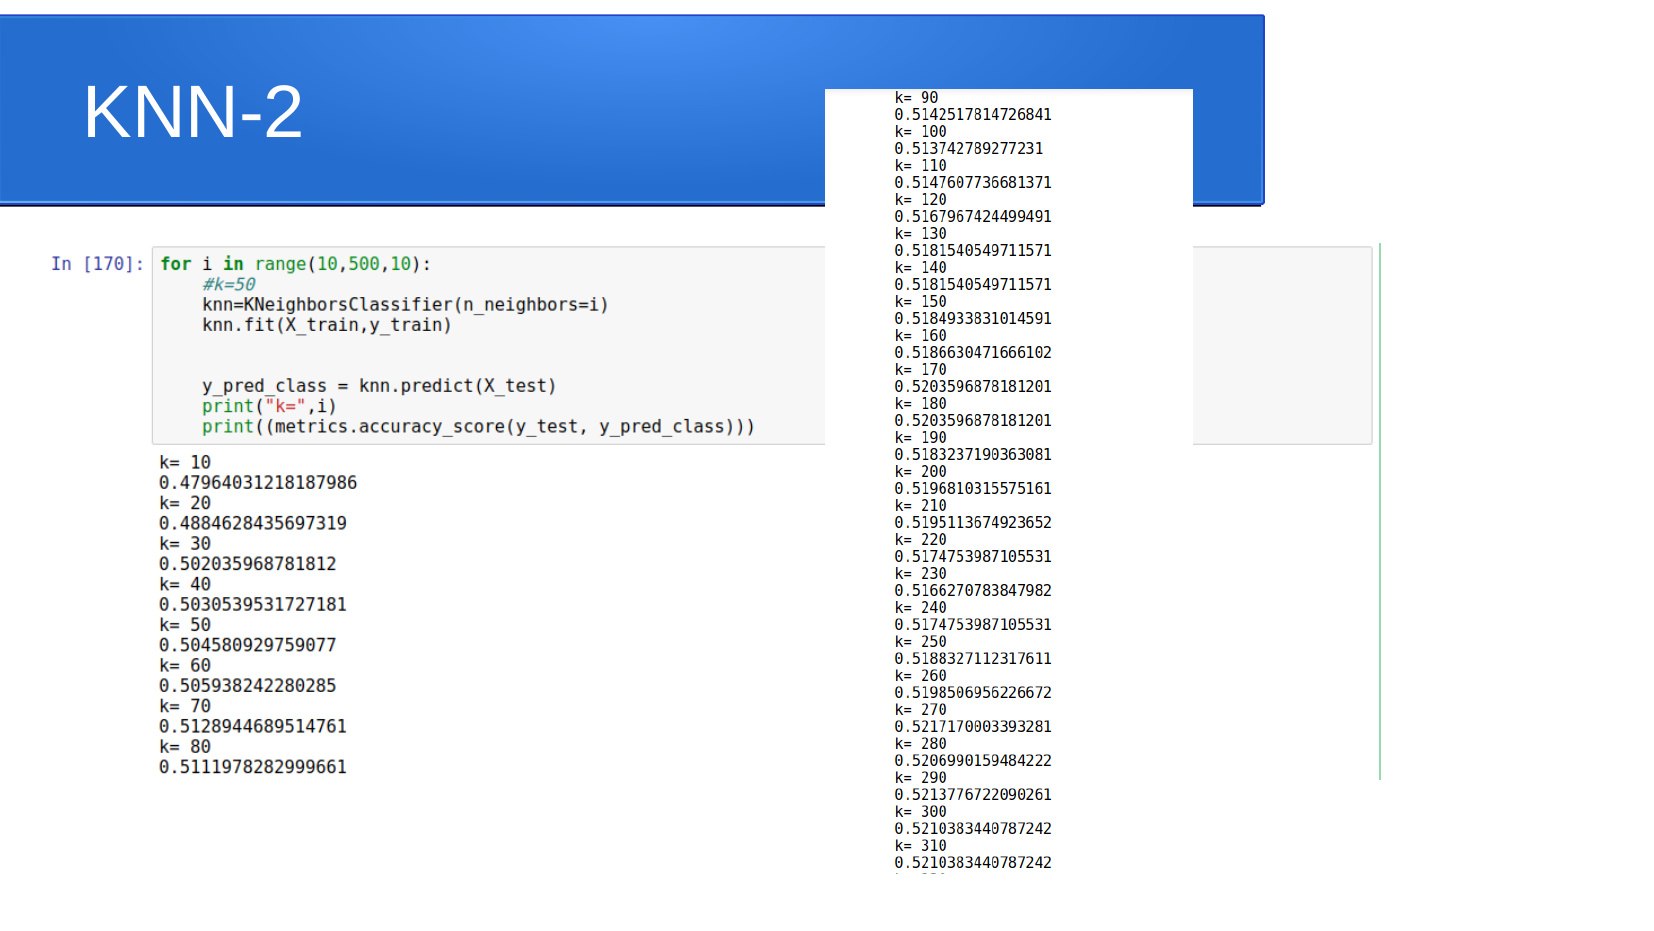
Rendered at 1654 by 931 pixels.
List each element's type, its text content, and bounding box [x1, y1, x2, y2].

title KNN-2 [82, 35, 1235, 189]
picture [30, 89, 1384, 874]
